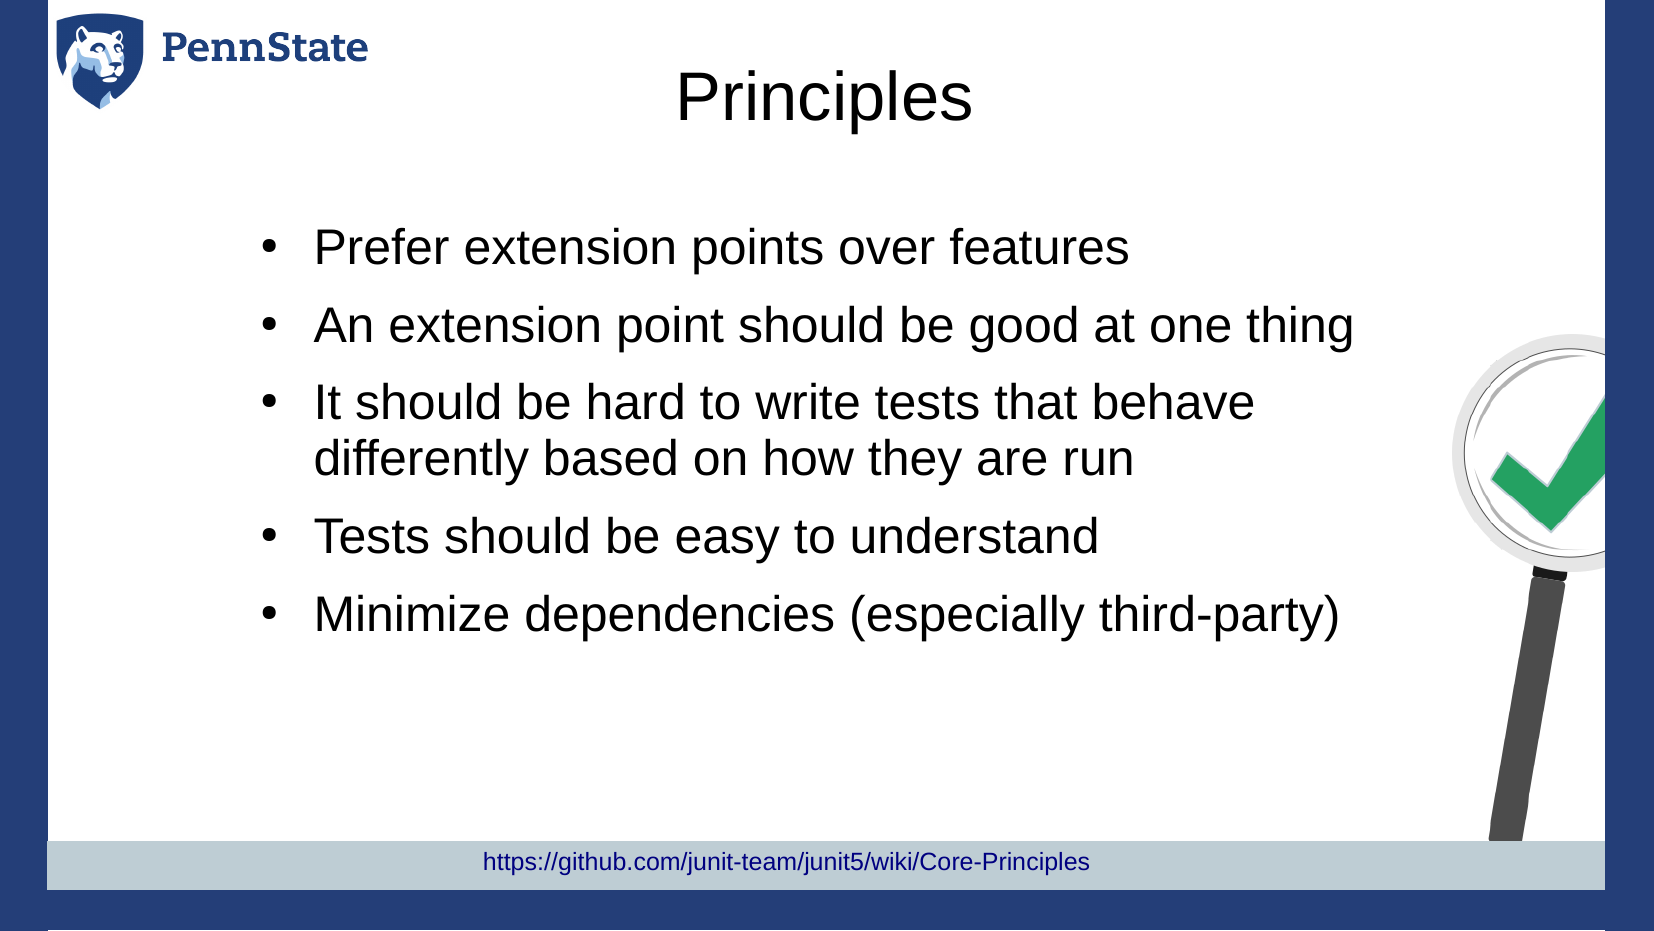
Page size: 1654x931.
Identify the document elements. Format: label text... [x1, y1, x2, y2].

title Principles [60, 19, 1591, 175]
text_box https://github.com/junit-team/junit5/wiki/Core-Principles [321, 839, 1261, 897]
list Prefer extension points over features An extension point should be good at one thing It should be hard to write tests that behave differently based on how they are run Tests should be easy to understand Minimize dependencies (especially third-party) [242, 218, 1426, 691]
picture [48, 0, 411, 152]
picture [1452, 334, 1605, 841]
